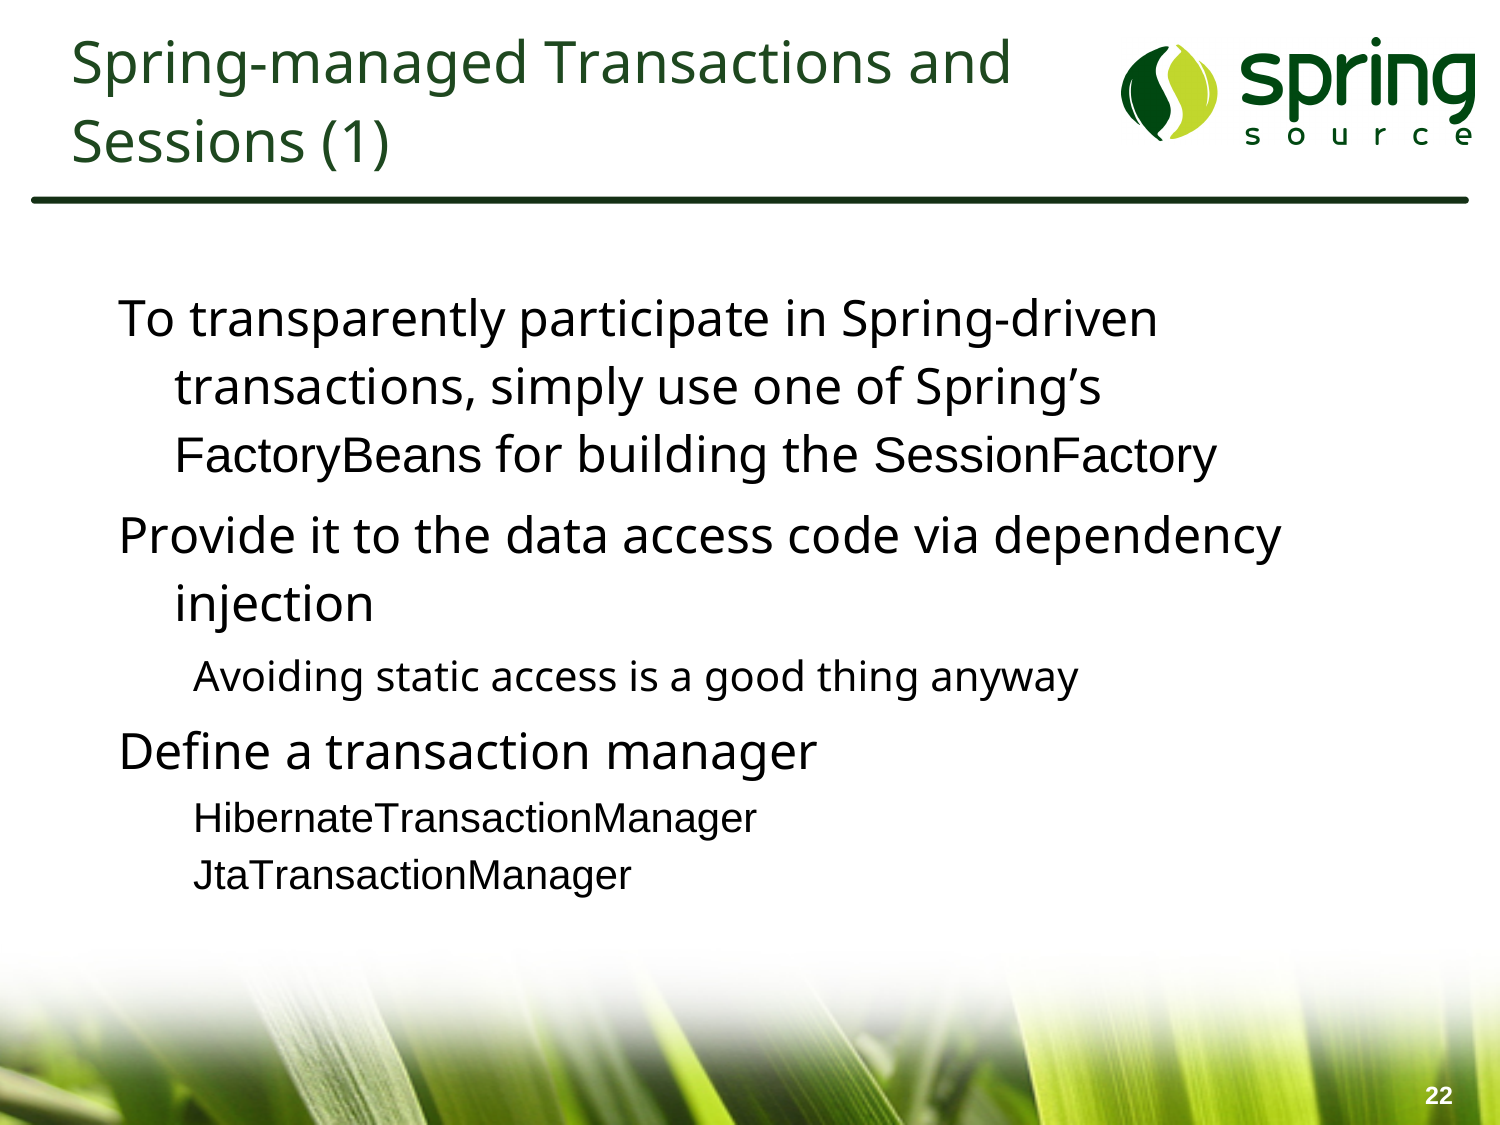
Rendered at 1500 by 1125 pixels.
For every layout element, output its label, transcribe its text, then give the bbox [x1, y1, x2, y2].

title Spring-managed Transactions and Sessions (1) [56, 13, 1089, 176]
picture [0, 944, 1500, 1125]
list To transparently participate in Spring-driven transactions, simply use one of Spring’s FactoryBeans for building the SessionFactory Provide it to the data access code via dependency injection Avoiding static access is a good thing anyway Define a transaction manager HibernateTransactionManager JtaTransactionManager [103, 275, 1394, 938]
picture [1121, 37, 1475, 145]
